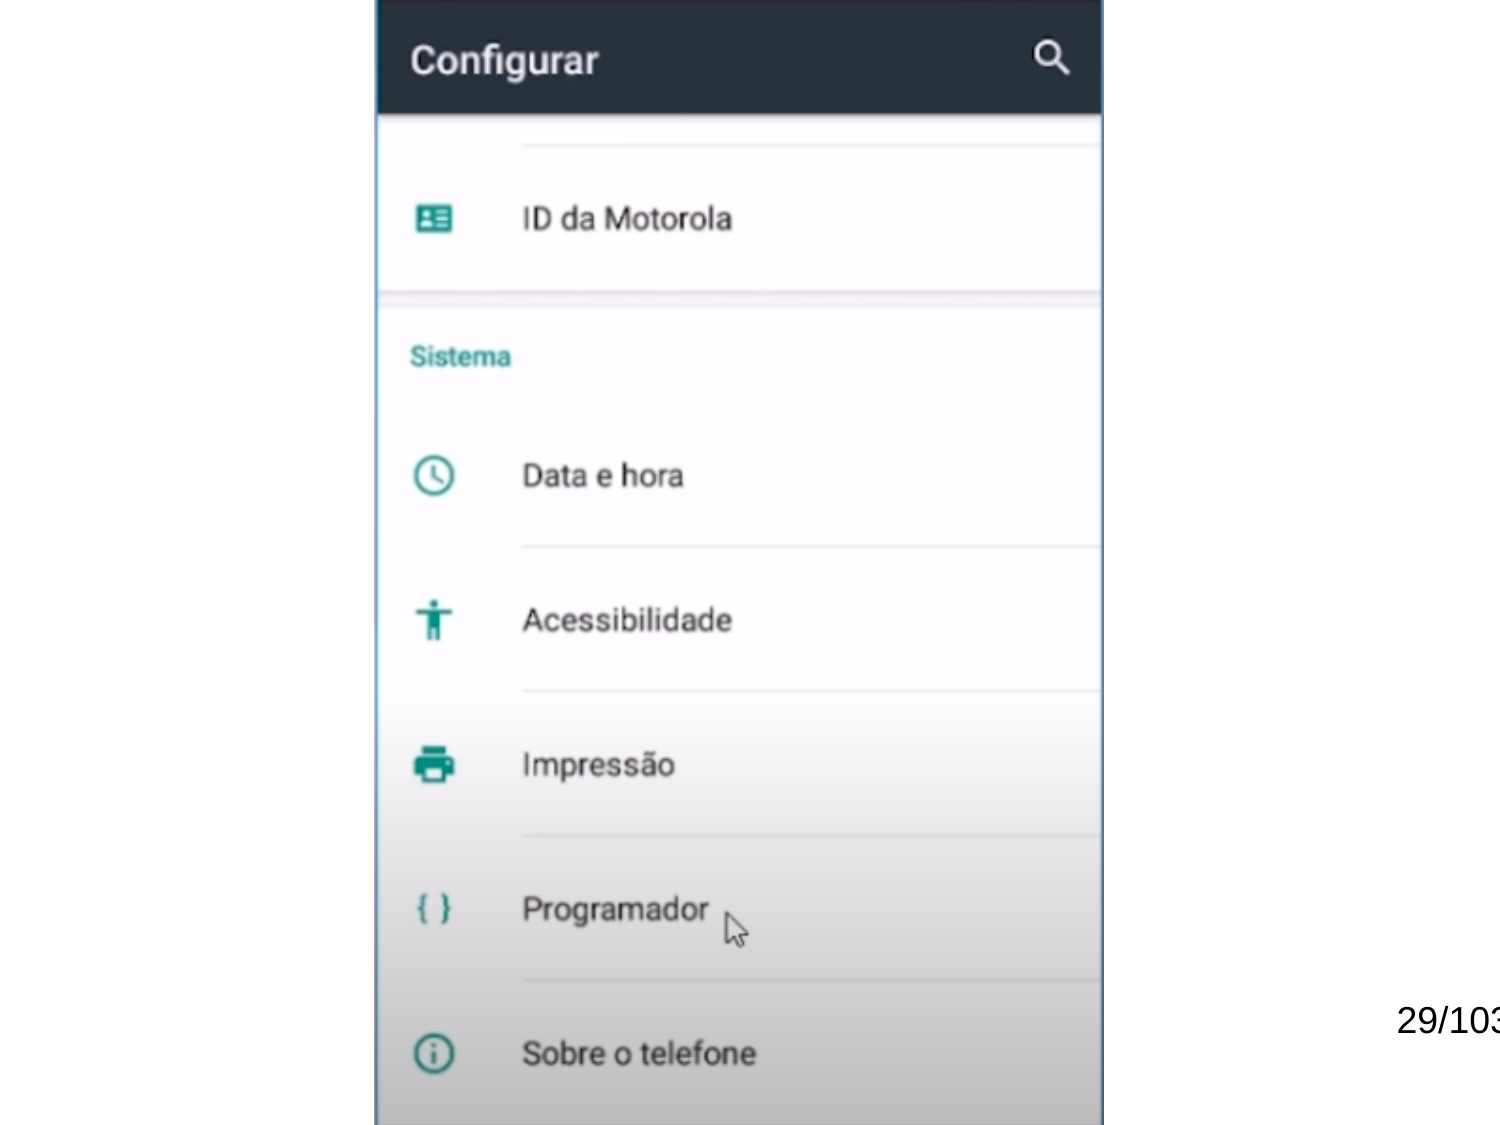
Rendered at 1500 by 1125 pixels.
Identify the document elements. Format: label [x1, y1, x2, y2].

picture [374, 0, 1104, 1125]
